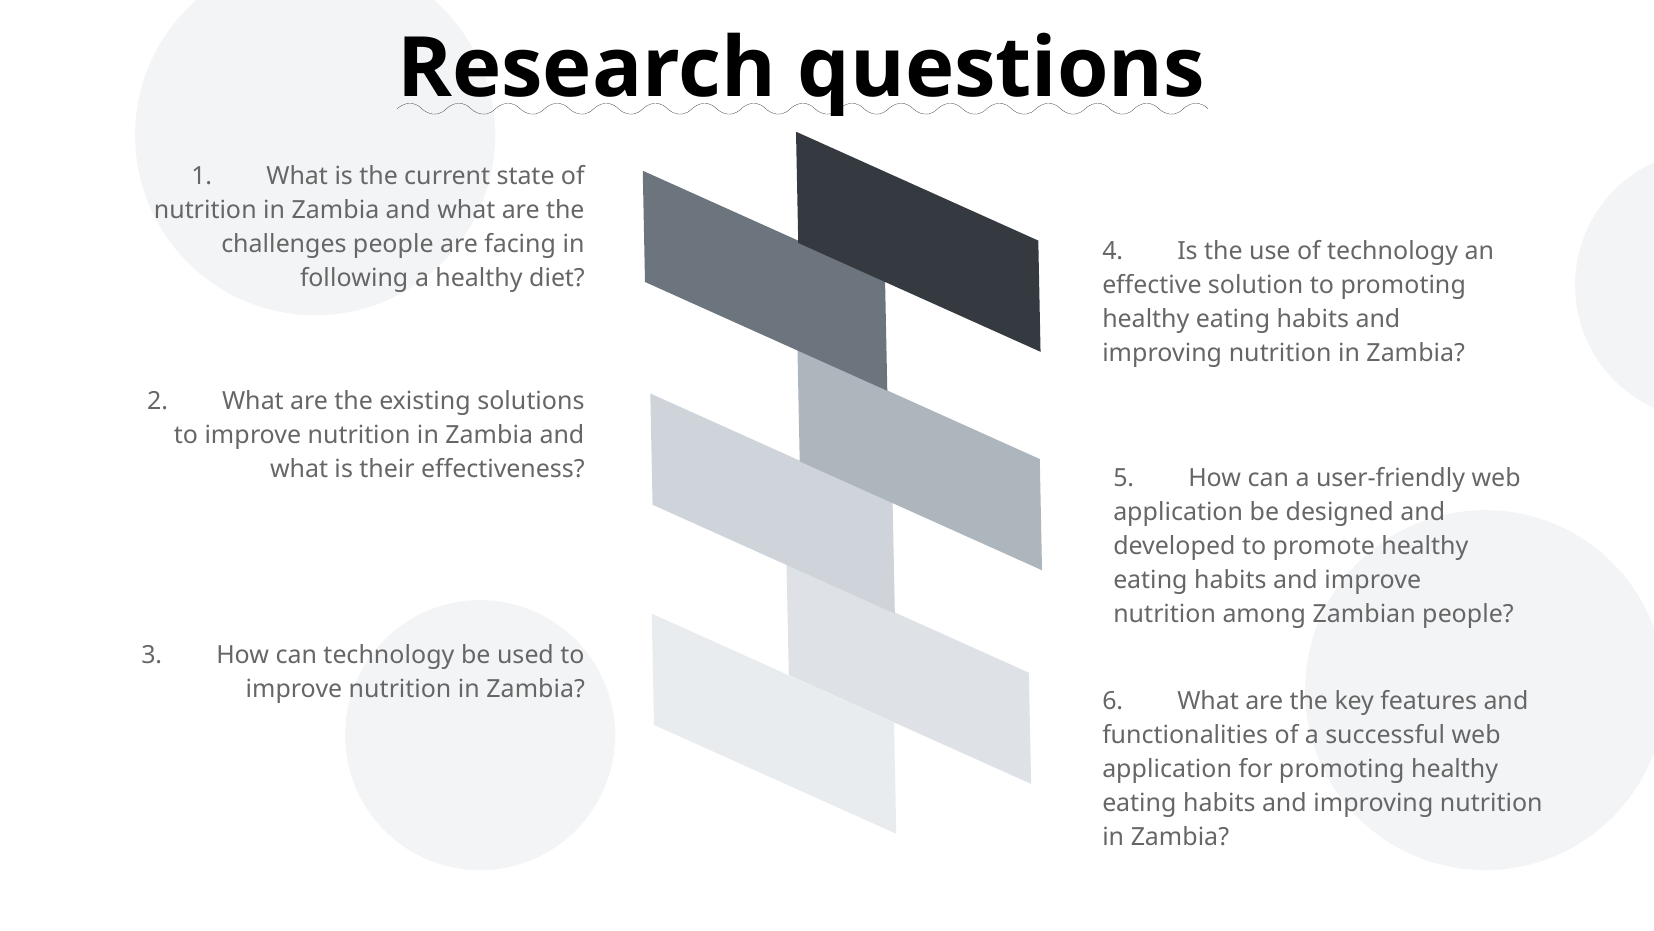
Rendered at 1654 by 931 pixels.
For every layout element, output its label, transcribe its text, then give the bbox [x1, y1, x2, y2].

text_box 6. What are the key features and functionalities of a successful web application for promoting healthy eating habits and improving nutrition in Zambia? [1087, 675, 1576, 860]
text_box 5. How can a user-friendly web application be designed and developed to promote healthy eating habits and improve nutrition among Zambian people? [1098, 452, 1538, 638]
text_box 2. What are the existing solutions to improve nutrition in Zambia and what is their effectiveness? [112, 375, 601, 492]
text_box 3. How can technology be used to improve nutrition in Zambia? [112, 629, 601, 713]
text_box Research questions [382, 0, 1313, 129]
text_box 4. Is the use of technology an effective solution to promoting healthy eating habits and improving nutrition in Zambia? [1087, 225, 1538, 376]
text_box 1. What is the current state of nutrition in Zambia and what are the challenges people are facing in following a healthy diet? [112, 150, 601, 301]
